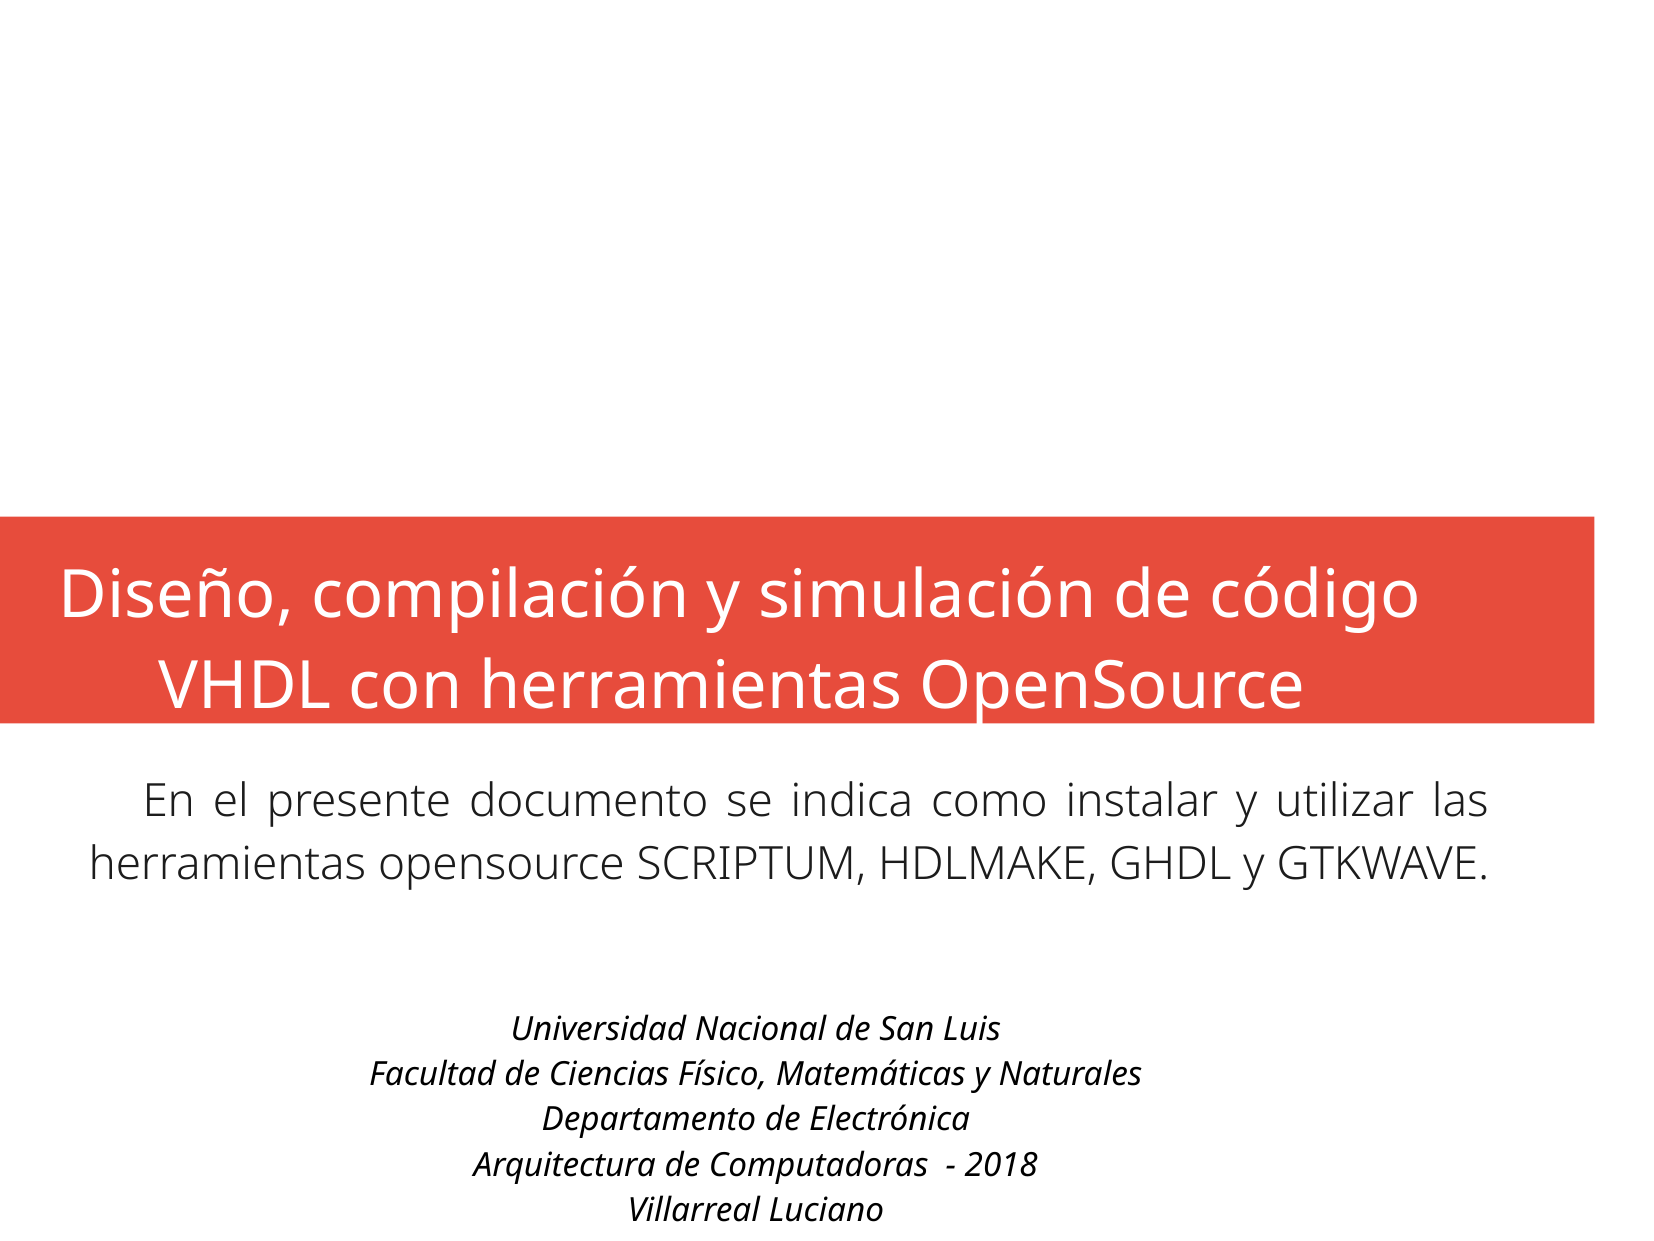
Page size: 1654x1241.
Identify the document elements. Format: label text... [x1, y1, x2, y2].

text_box Universidad Nacional de San Luis Facultad de Ciencias Físico, Matemáticas y Naturales Departamento de Electrónica Arquitectura de Computadoras - 2018 Villarreal Luciano [354, 997, 1379, 1205]
title Diseño, compilación y simulación de código VHDL con herramientas OpenSource [59, 546, 1595, 694]
subtitle En el presente documento se indica como instalar y utilizar las herramientas opensource SCRIPTUM, HDLMAKE, GHDL y GTKWAVE. [88, 767, 1595, 1182]
